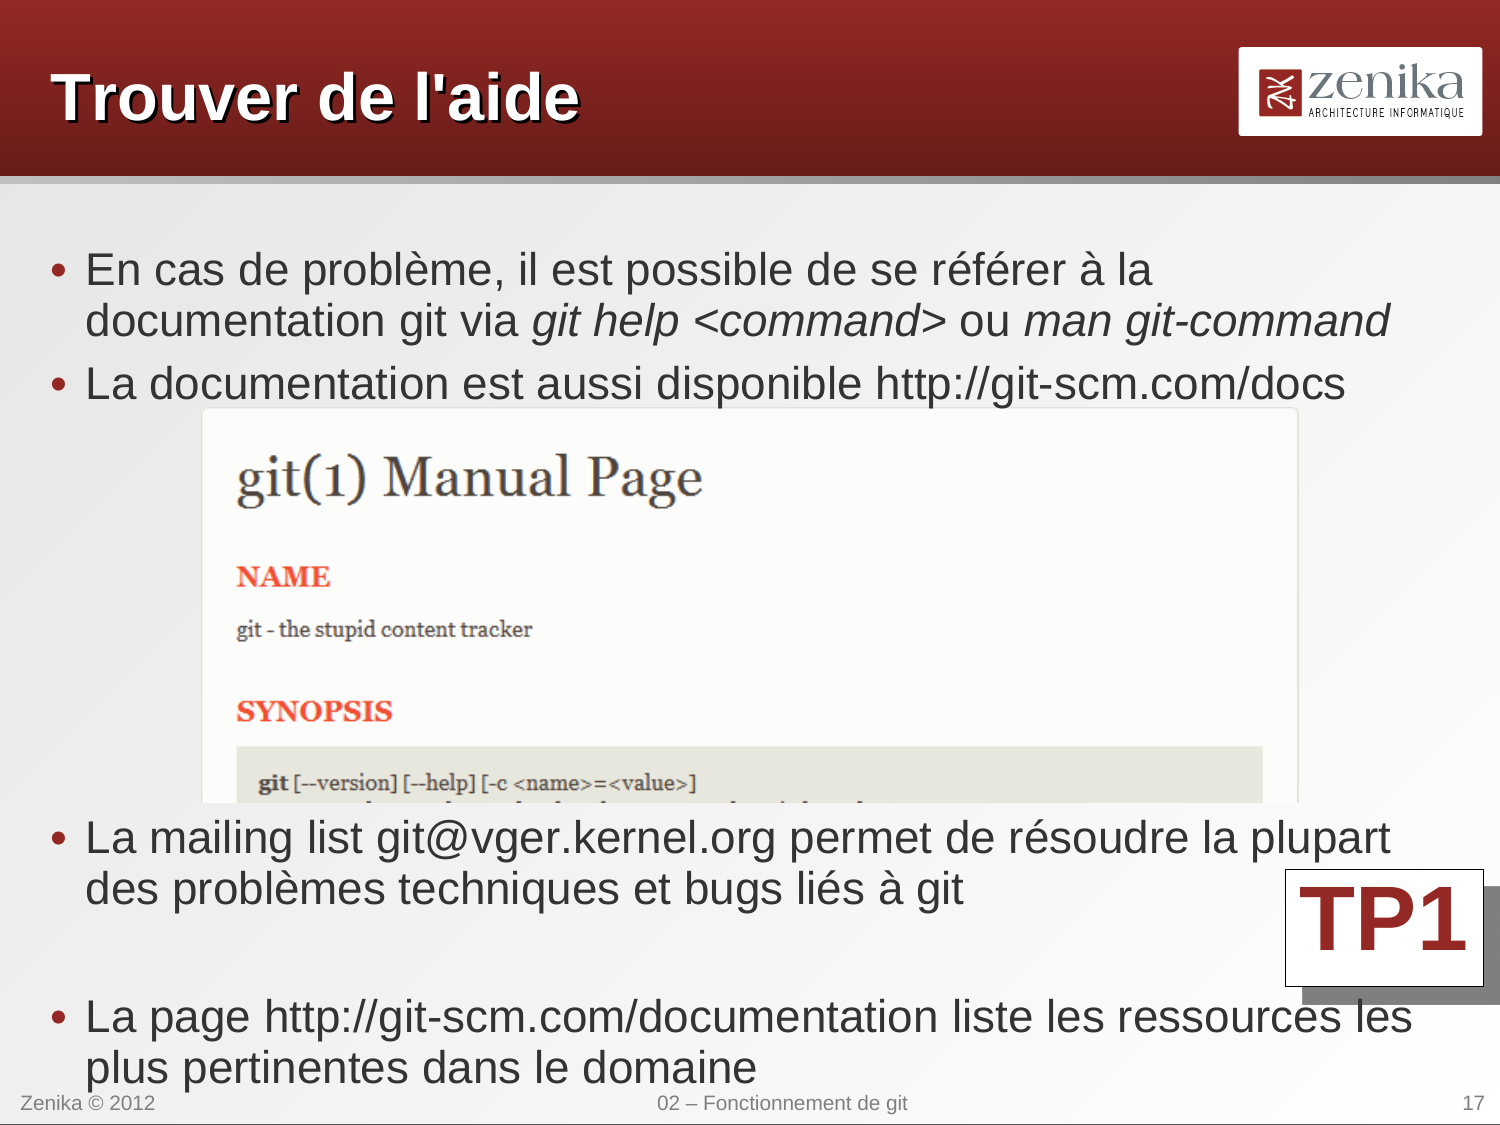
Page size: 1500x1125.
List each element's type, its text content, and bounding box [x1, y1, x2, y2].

picture [1257, 58, 1464, 125]
list En cas de problème, il est possible de se référer à la documentation git via git help <command> ou man git-command La documentation est aussi disponible http://git-scm.com/docs La mailing list git@vger.kernel.org permet de résoudre la plupart des problèmes techniques et bugs liés à git La page http://git-scm.com/documentation liste les ressources les plus pertinentes dans le domaine [50, 244, 1435, 1094]
text_box TP1 [1435, 869, 1484, 987]
title Trouver de l'aide [50, 15, 1206, 180]
